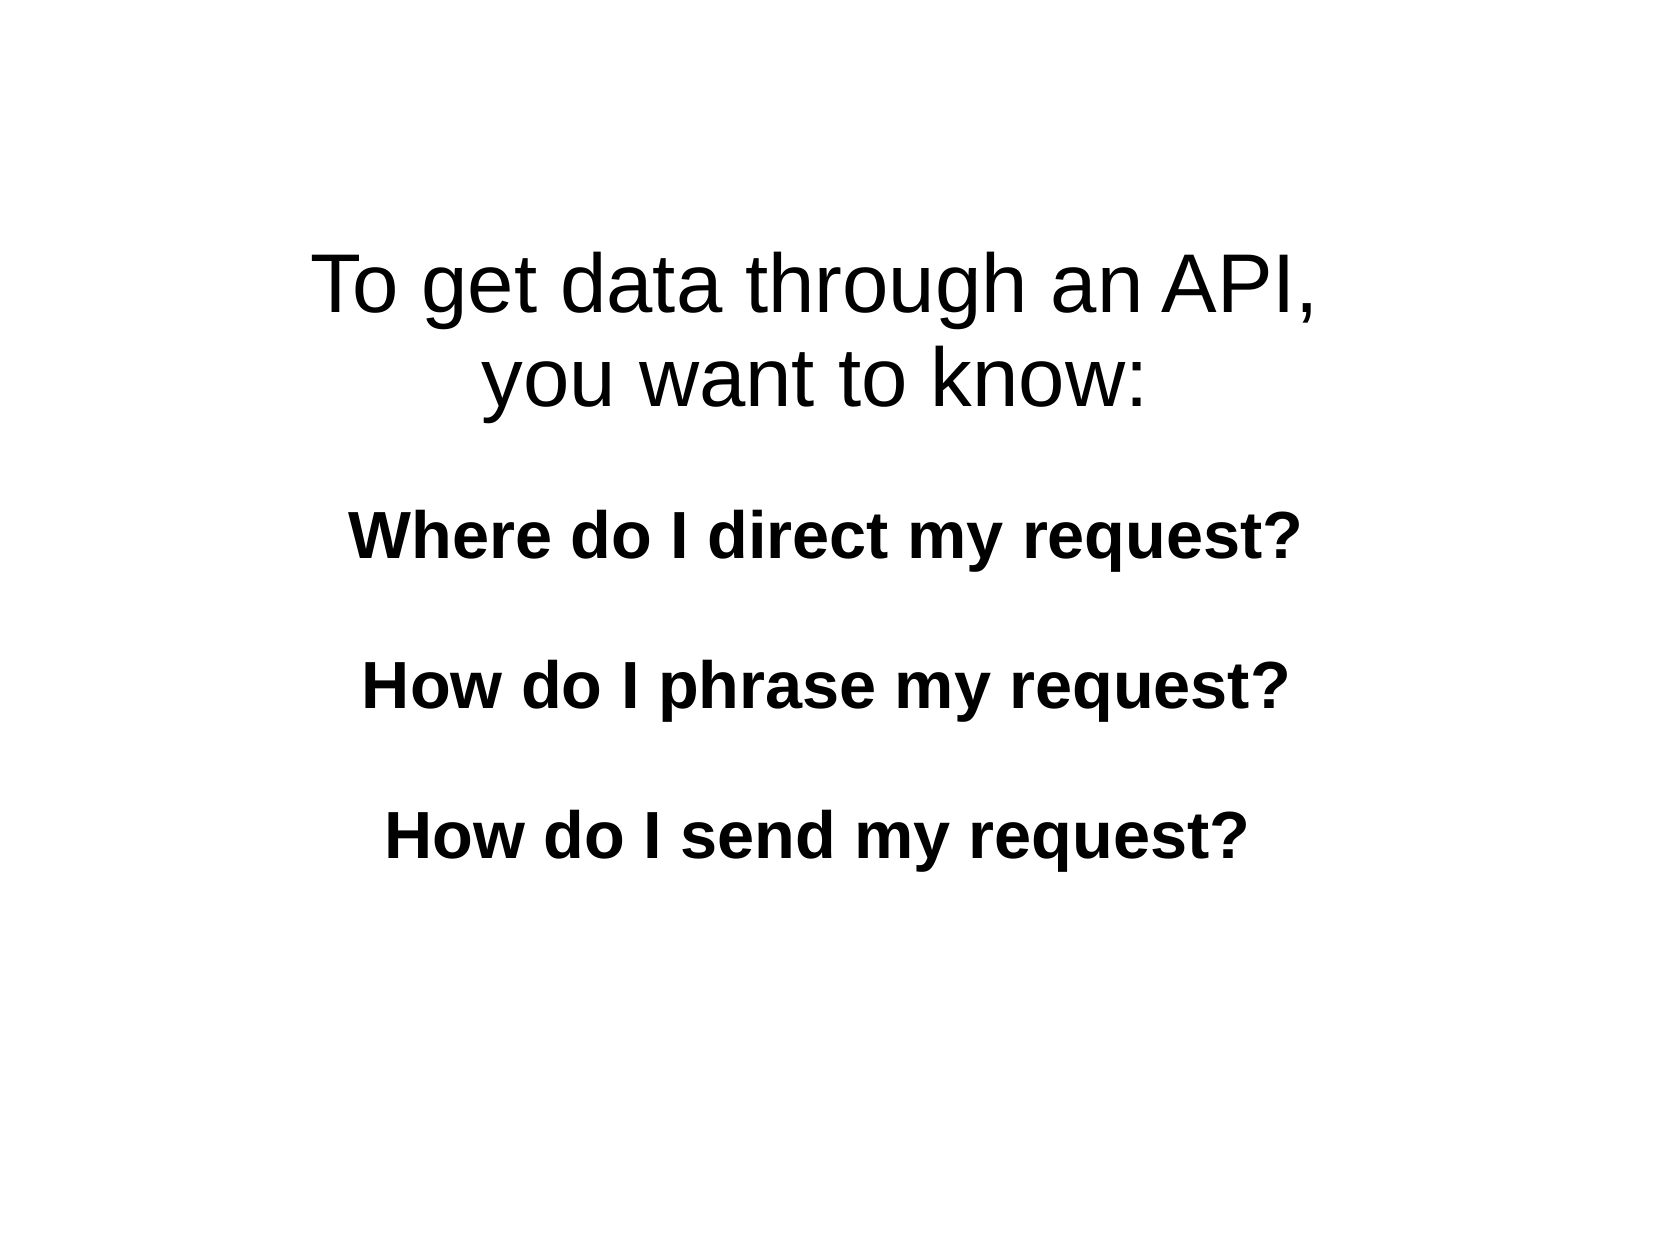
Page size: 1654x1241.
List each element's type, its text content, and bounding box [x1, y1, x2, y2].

subtitle To get data through an API, you want to know: Where do I direct my request? How do I phrase my request? How do I send my request? [82, 75, 1571, 1036]
